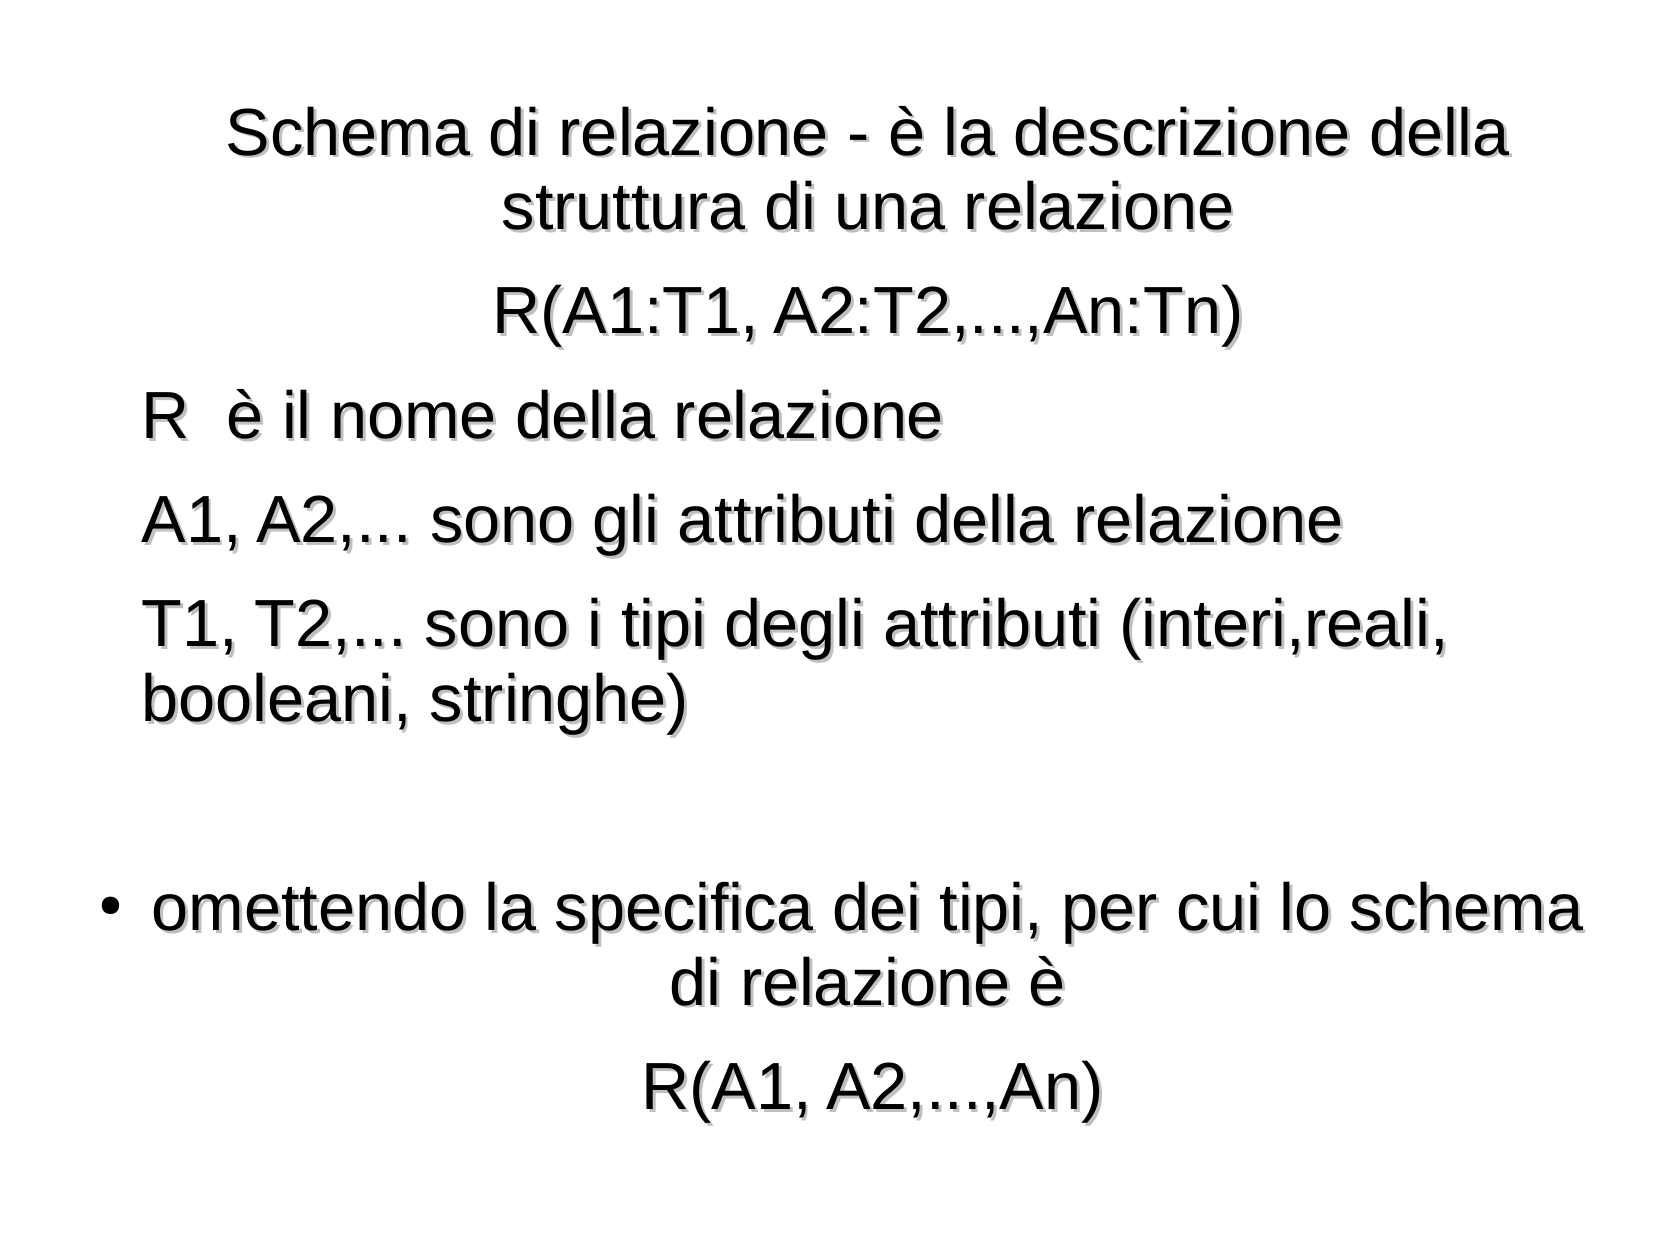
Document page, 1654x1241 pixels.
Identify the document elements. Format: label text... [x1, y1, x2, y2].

list Schema di relazione - è la descrizione della struttura di una relazione R(A1:T1, A2:T2,...,An:Tn) R è il nome della relazione A1, A2,... sono gli attributi della relazione T1, T2,... sono i tipi degli attributi (interi,reali, booleani, stringhe) omettendo la specifica dei tipi, per cui lo schema di relazione è R(A1, A2,...,An) [70, 94, 1595, 986]
